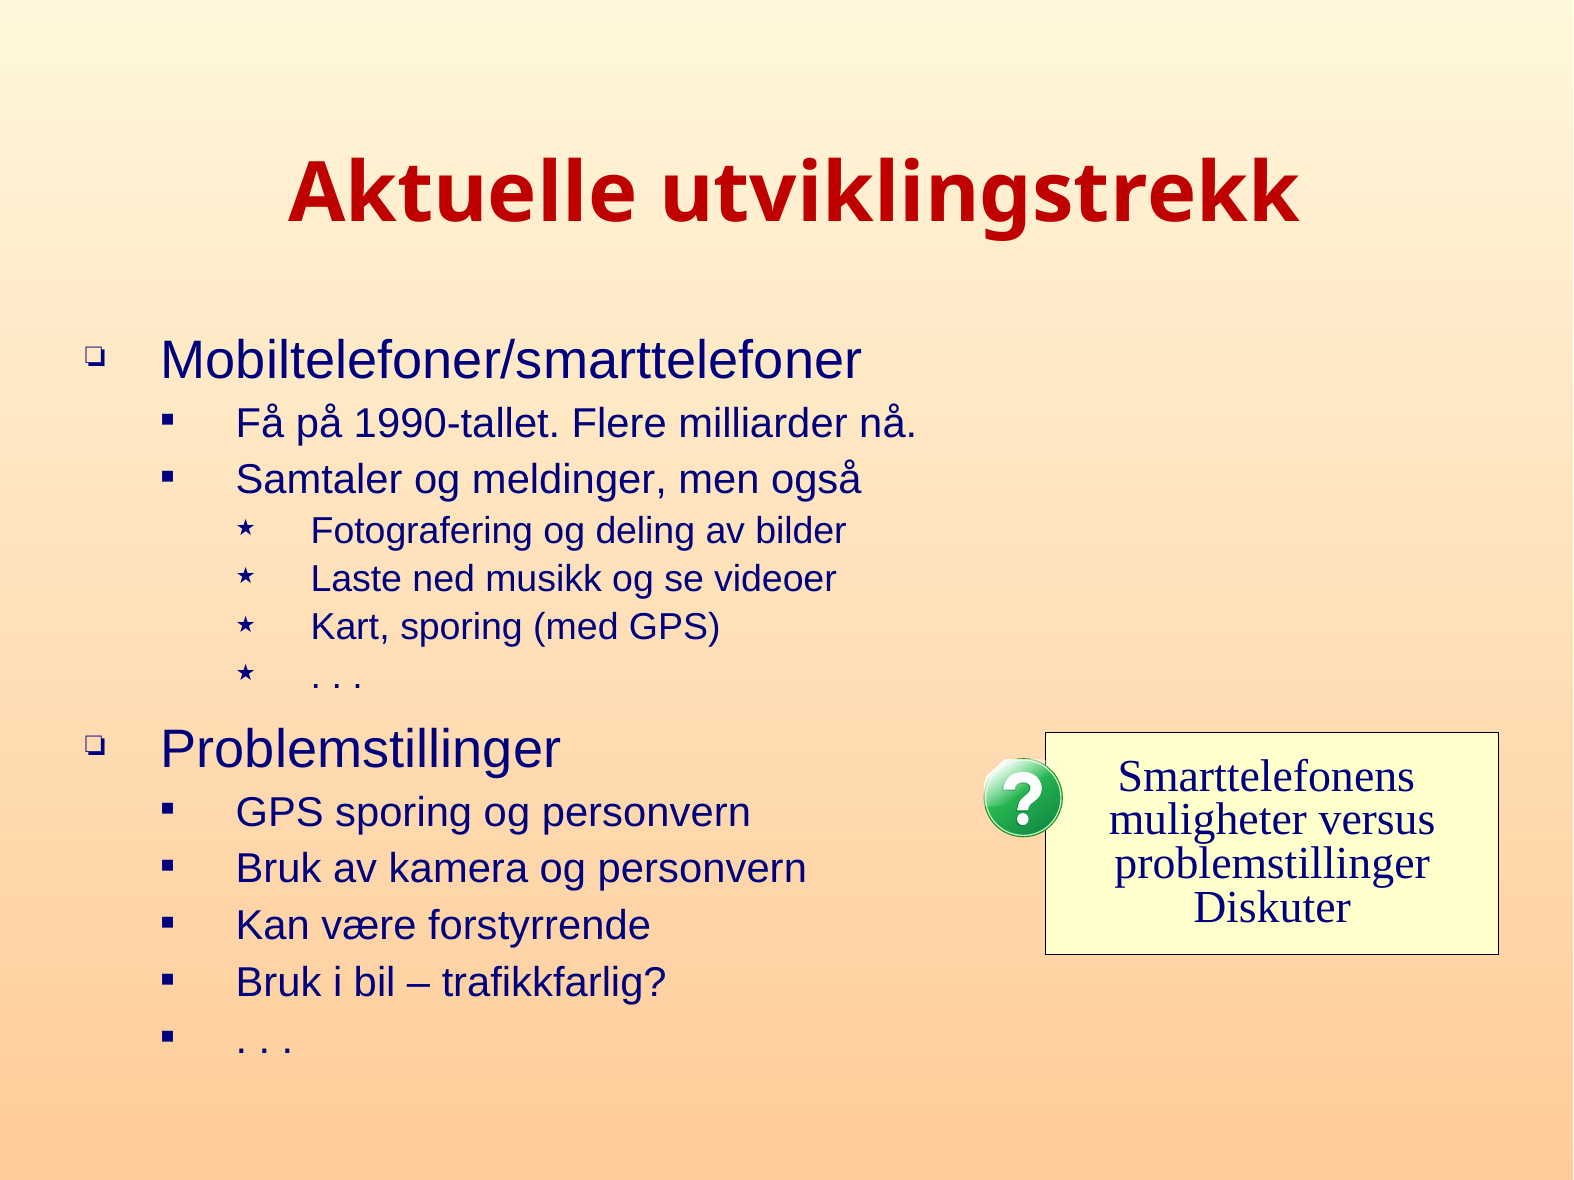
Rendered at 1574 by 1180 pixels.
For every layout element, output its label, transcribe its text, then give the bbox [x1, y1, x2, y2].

picture [967, 740, 1081, 854]
text_box Smarttelefonens muligheter versus problemstillinger Diskuter [1045, 732, 1499, 955]
list Mobiltelefoner/smarttelefoner Få på 1990-tallet. Flere milliarder nå. Samtaler og meldinger, men også Fotografering og deling av bilder Laste ned musikk og se videoer Kart, sporing (med GPS) . . . Problemstillinger GPS sporing og personvern Bruk av kamera og personvern Kan være forstyrrende Bruk i bil – trafikkfarlig? . . . [85, 336, 1539, 1170]
title Aktuelle utviklingstrekk [43, 63, 1547, 318]
